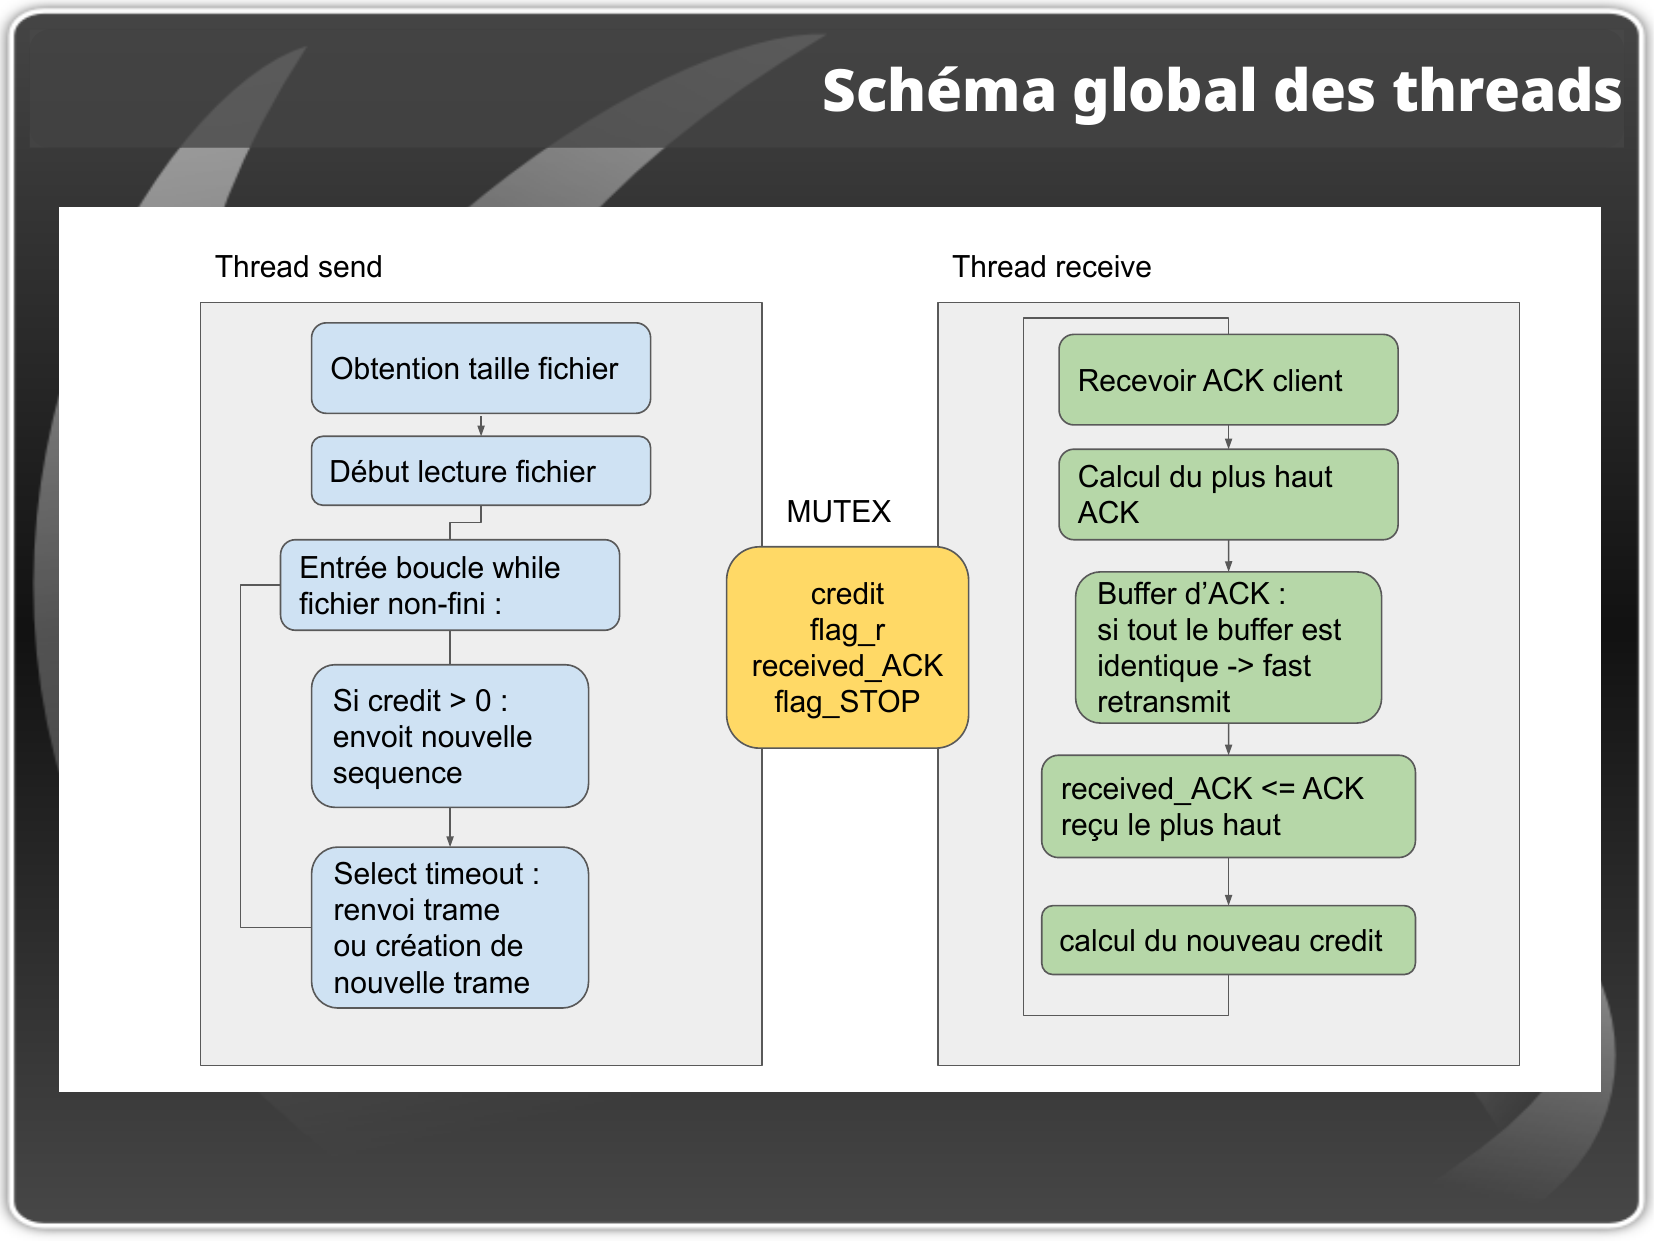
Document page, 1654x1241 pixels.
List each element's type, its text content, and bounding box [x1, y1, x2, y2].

title Schéma global des threads [29, 29, 1625, 148]
picture [0, 0, 1654, 1241]
